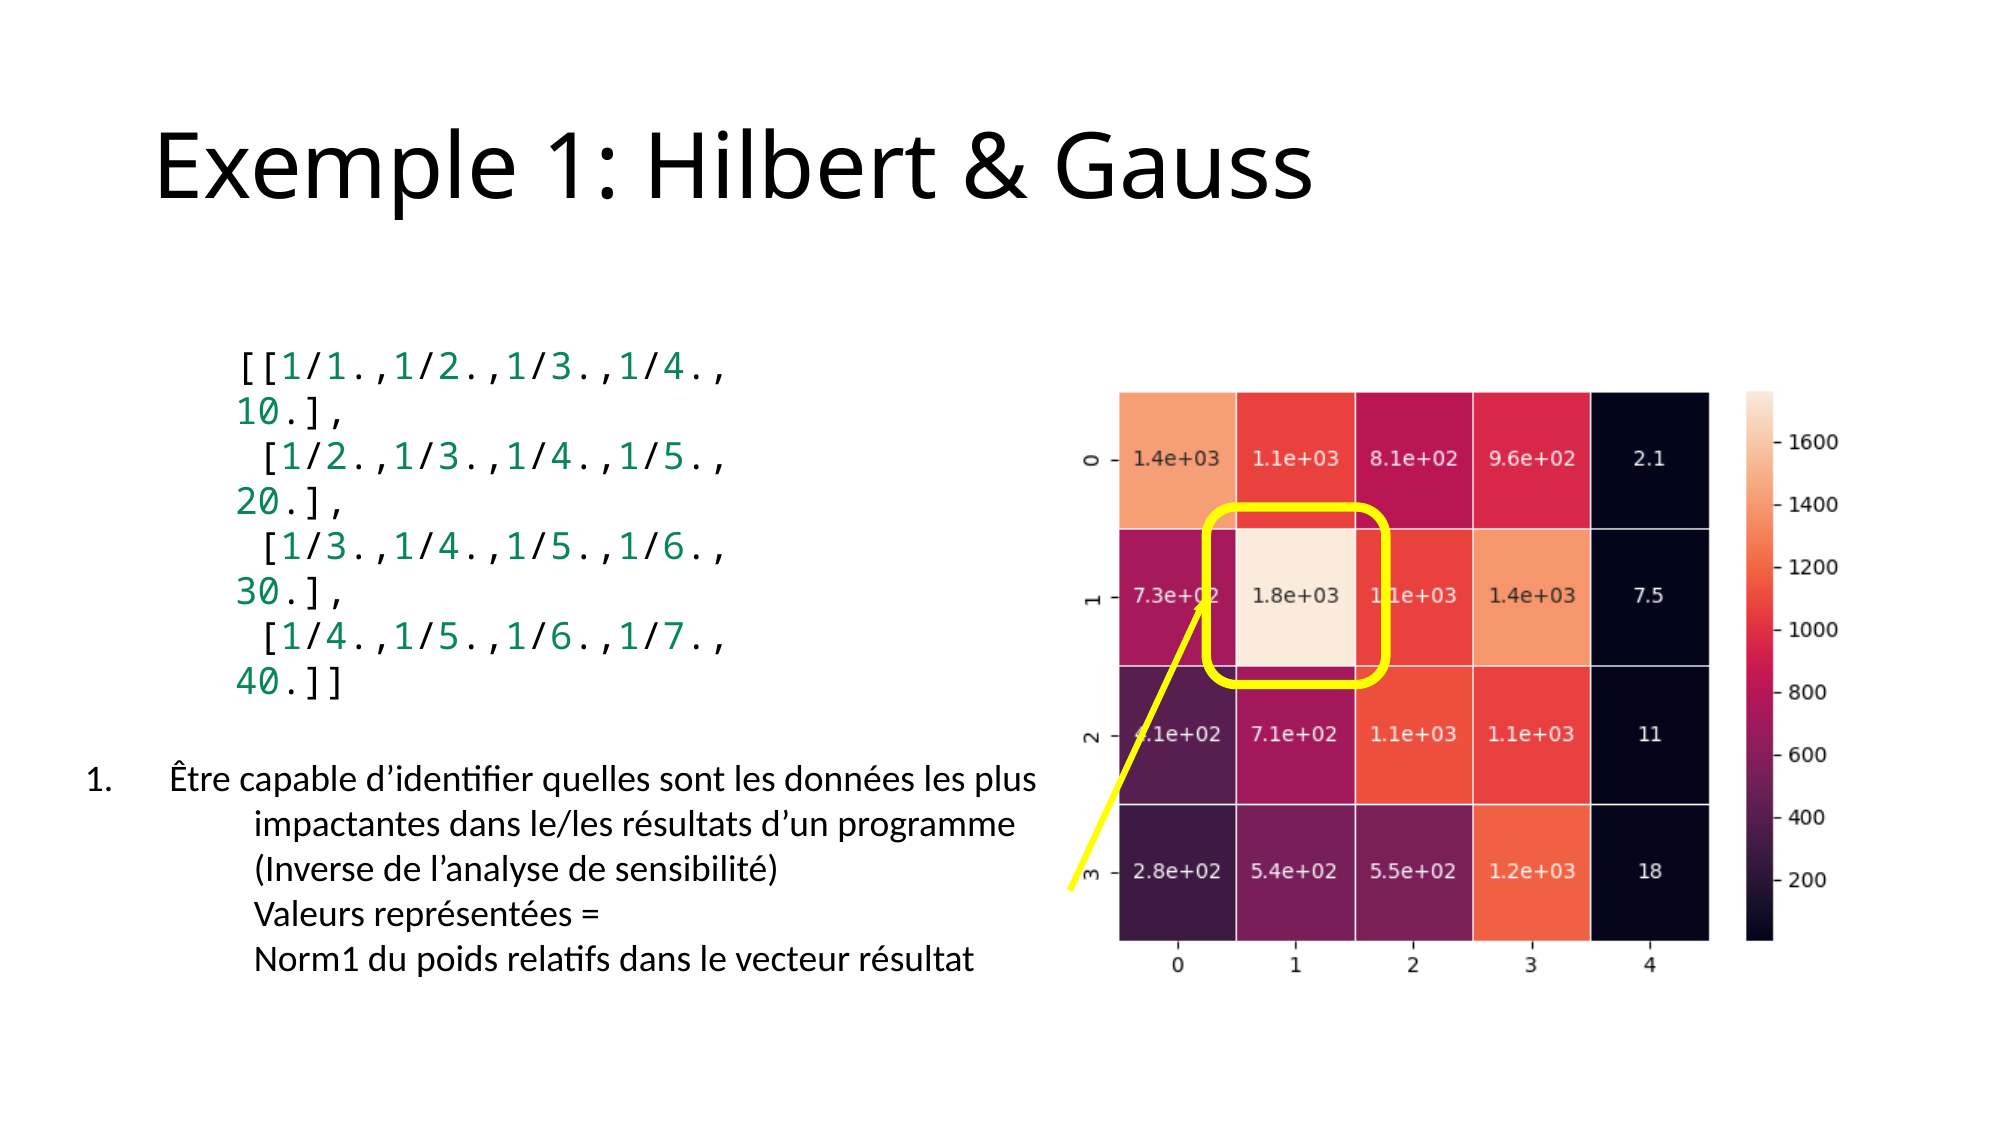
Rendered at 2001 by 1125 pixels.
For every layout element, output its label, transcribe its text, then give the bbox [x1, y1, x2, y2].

picture [999, 306, 1952, 1020]
text_box [[1/1.,1/2.,1/3.,1/4., 10.], [1/2.,1/3.,1/4.,1/5., 20.], [1/3.,1/4.,1/5.,1/6., 30.], [1/4.,1/5.,1/6.,1/7., 40.]] [220, 334, 856, 532]
text_box Être capable d’identifier quelles sont les données les plus impactantes dans le/les résultats d’un programme (Inverse de l’analyse de sensibilité) Valeurs représentées = Norm1 du poids relatifs dans le vecteur résultat [69, 746, 1070, 1035]
picture [1211, 512, 1381, 679]
title Exemple 1: Hilbert & Gauss [137, 59, 1863, 278]
